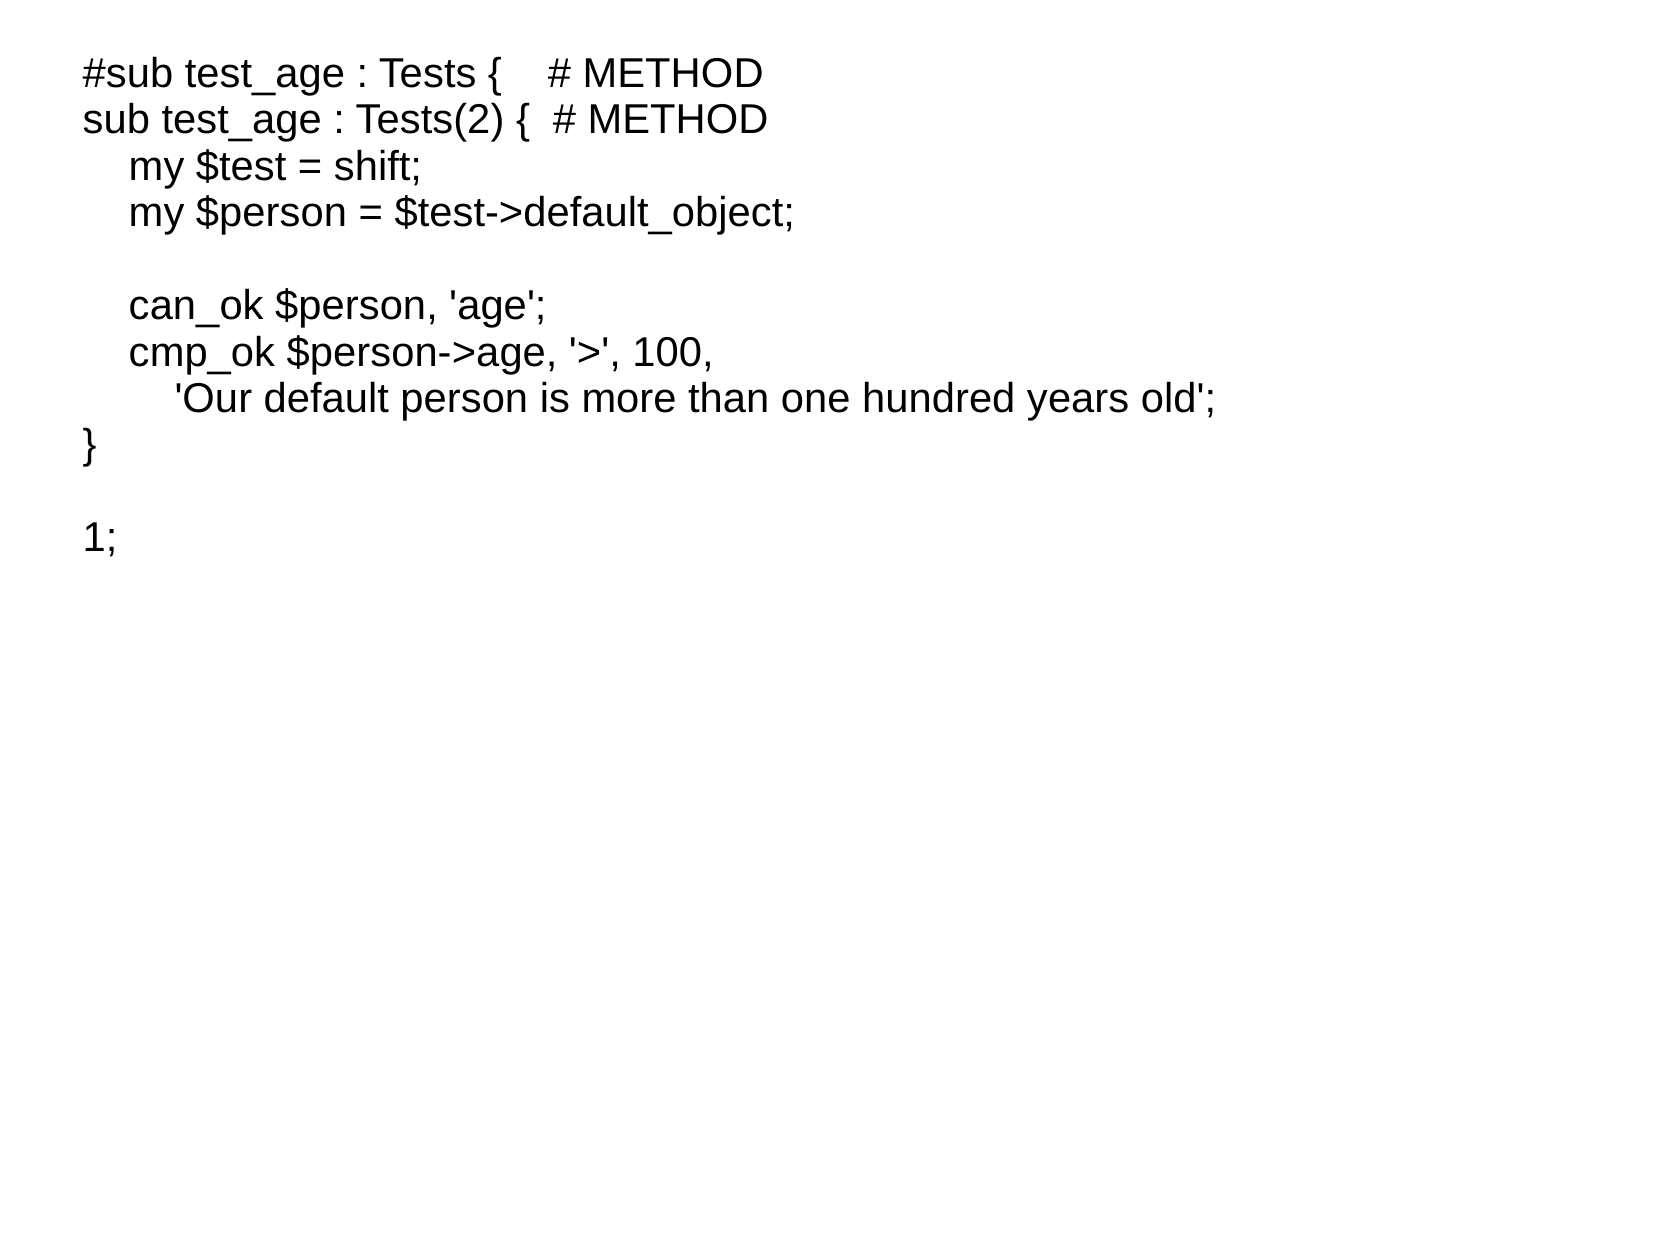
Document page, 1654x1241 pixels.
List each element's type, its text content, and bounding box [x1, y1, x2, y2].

subtitle #sub test_age : Tests { # METHOD sub test_age : Tests(2) { # METHOD my $test = shift; my $person = $test->default_object; can_ok $person, 'age'; cmp_ok $person->age, '>', 100, 'Our default person is more than one hundred years old'; } 1; [82, 49, 1571, 1010]
